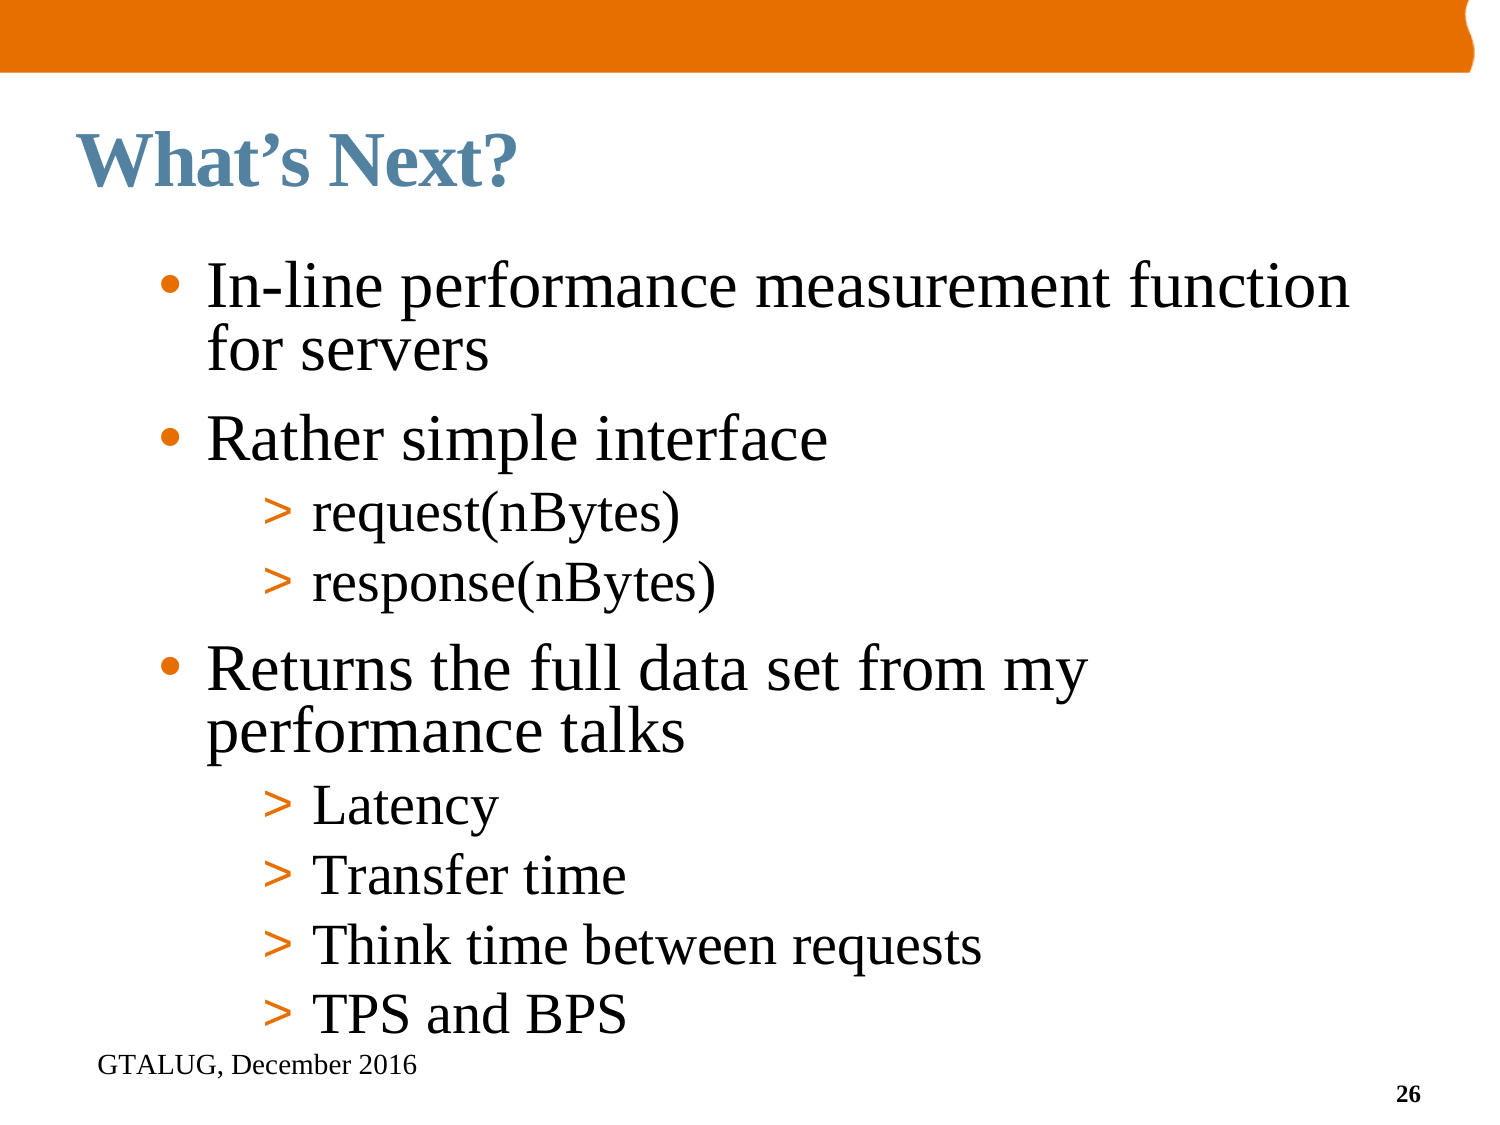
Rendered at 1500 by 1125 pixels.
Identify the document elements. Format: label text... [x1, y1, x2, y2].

title What’s Next? [75, 122, 1438, 228]
list In-line performance measurement function for servers Rather simple interface request(nBytes) response(nBytes) Returns the full data set from my performance talks Latency Transfer time Think time between requests TPS and BPS [64, 257, 1402, 1057]
picture [0, 0, 1500, 75]
